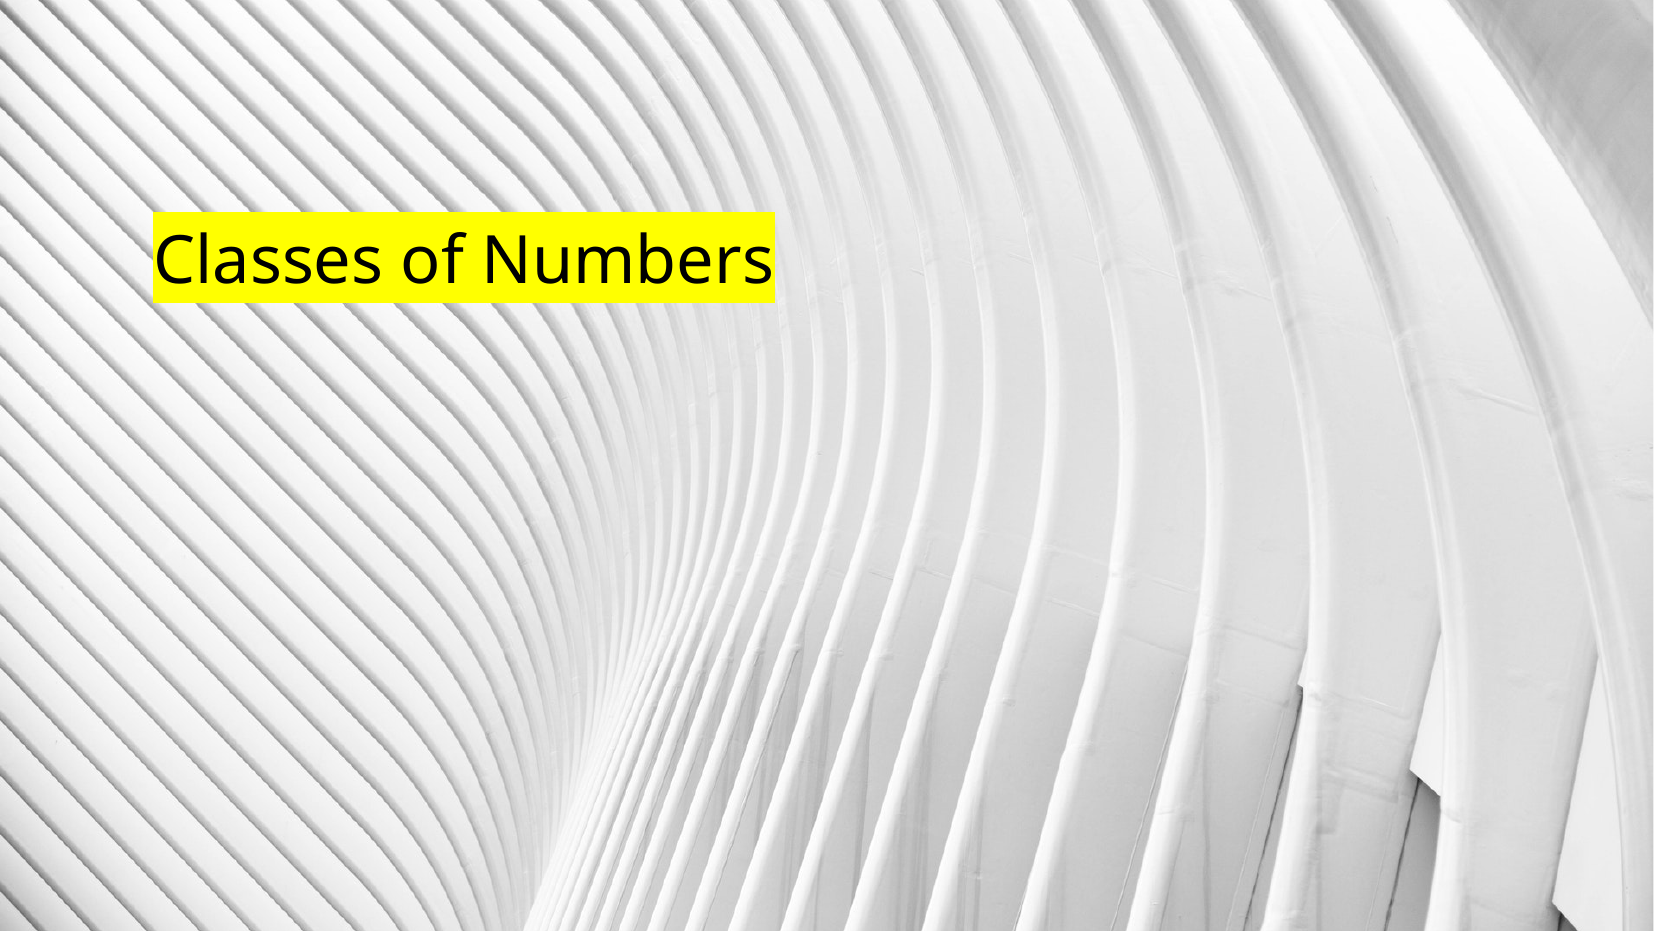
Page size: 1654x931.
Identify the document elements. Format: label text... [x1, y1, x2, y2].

picture [0, 0, 1654, 931]
list Classes of Numbers [82, 217, 1571, 839]
